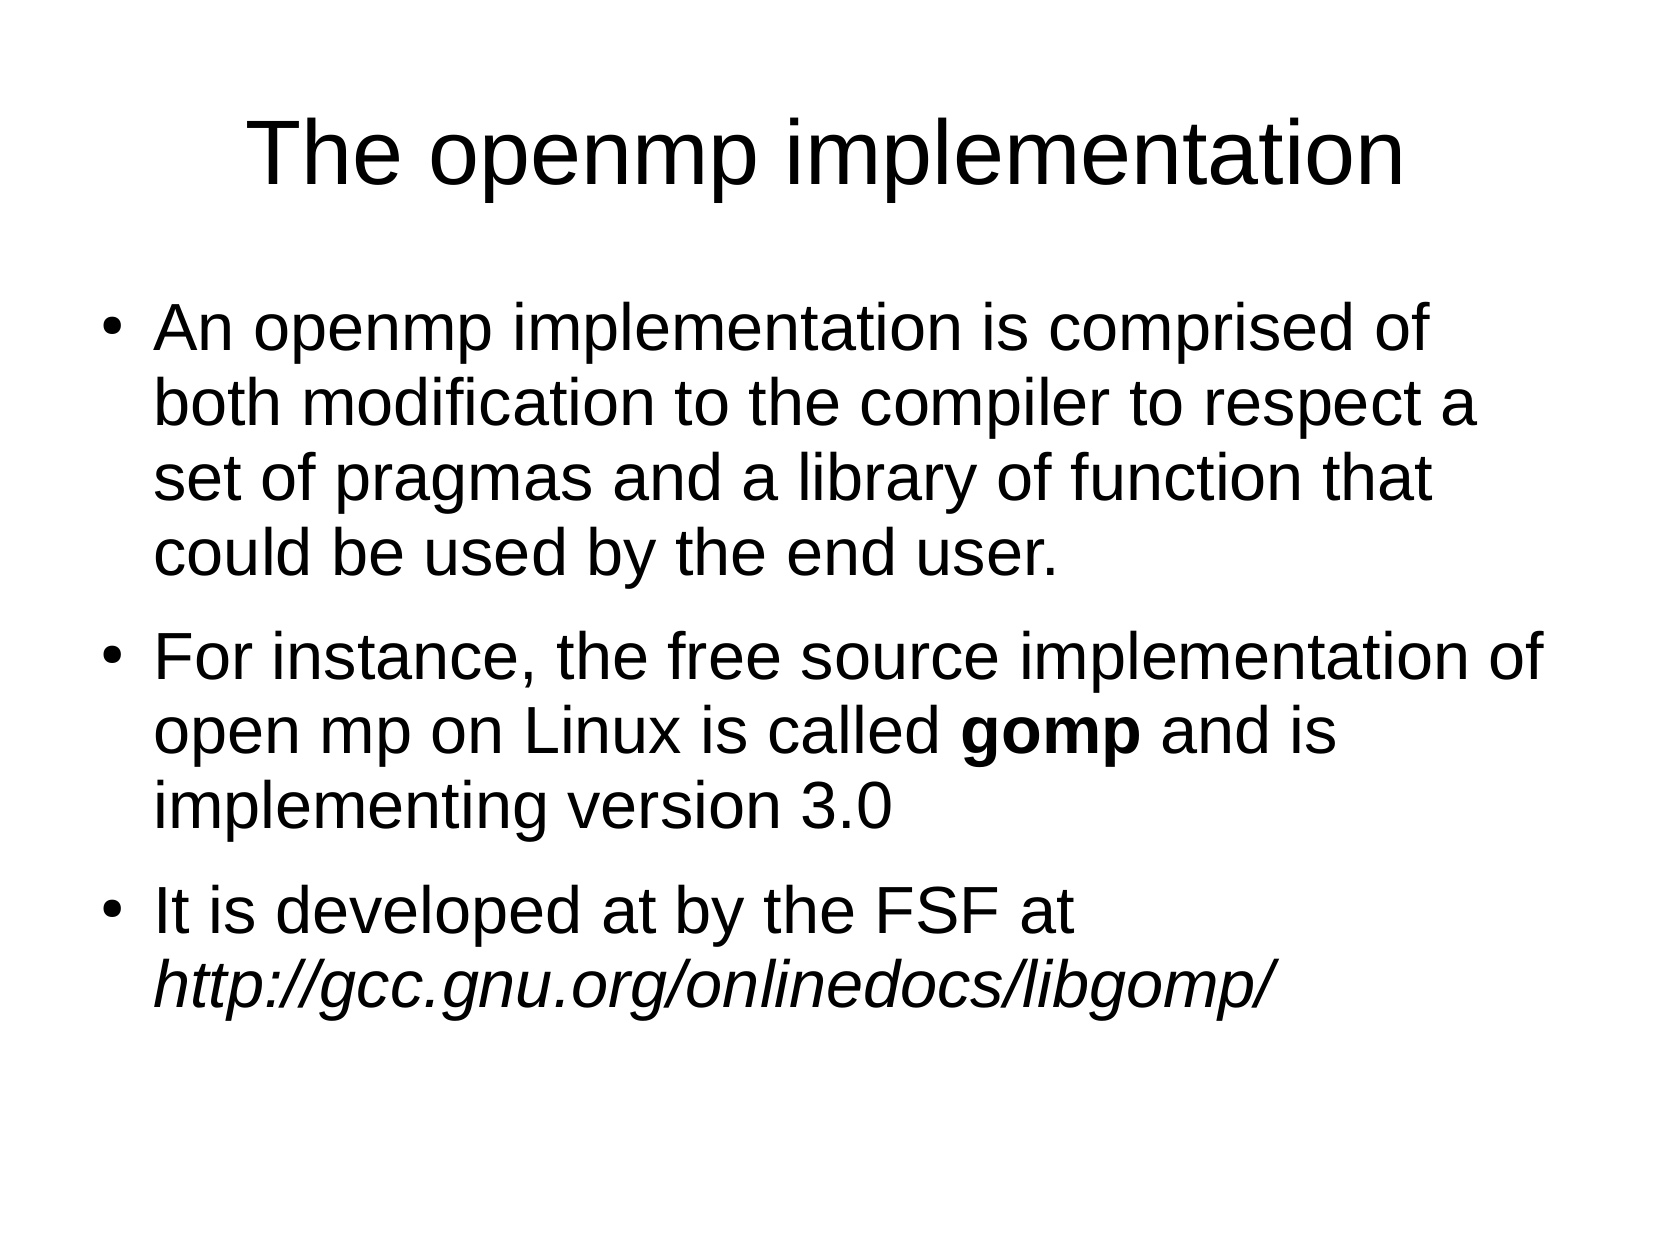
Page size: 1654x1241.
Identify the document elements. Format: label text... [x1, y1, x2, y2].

title The openmp implementation [82, 49, 1571, 257]
list An openmp implementation is comprised of both modification to the compiler to respect a set of pragmas and a library of function that could be used by the end user. For instance, the free source implementation of open mp on Linux is called gomp and is implementing version 3.0 It is developed at by the FSF at http://gcc.gnu.org/onlinedocs/libgomp/ [82, 290, 1571, 1109]
